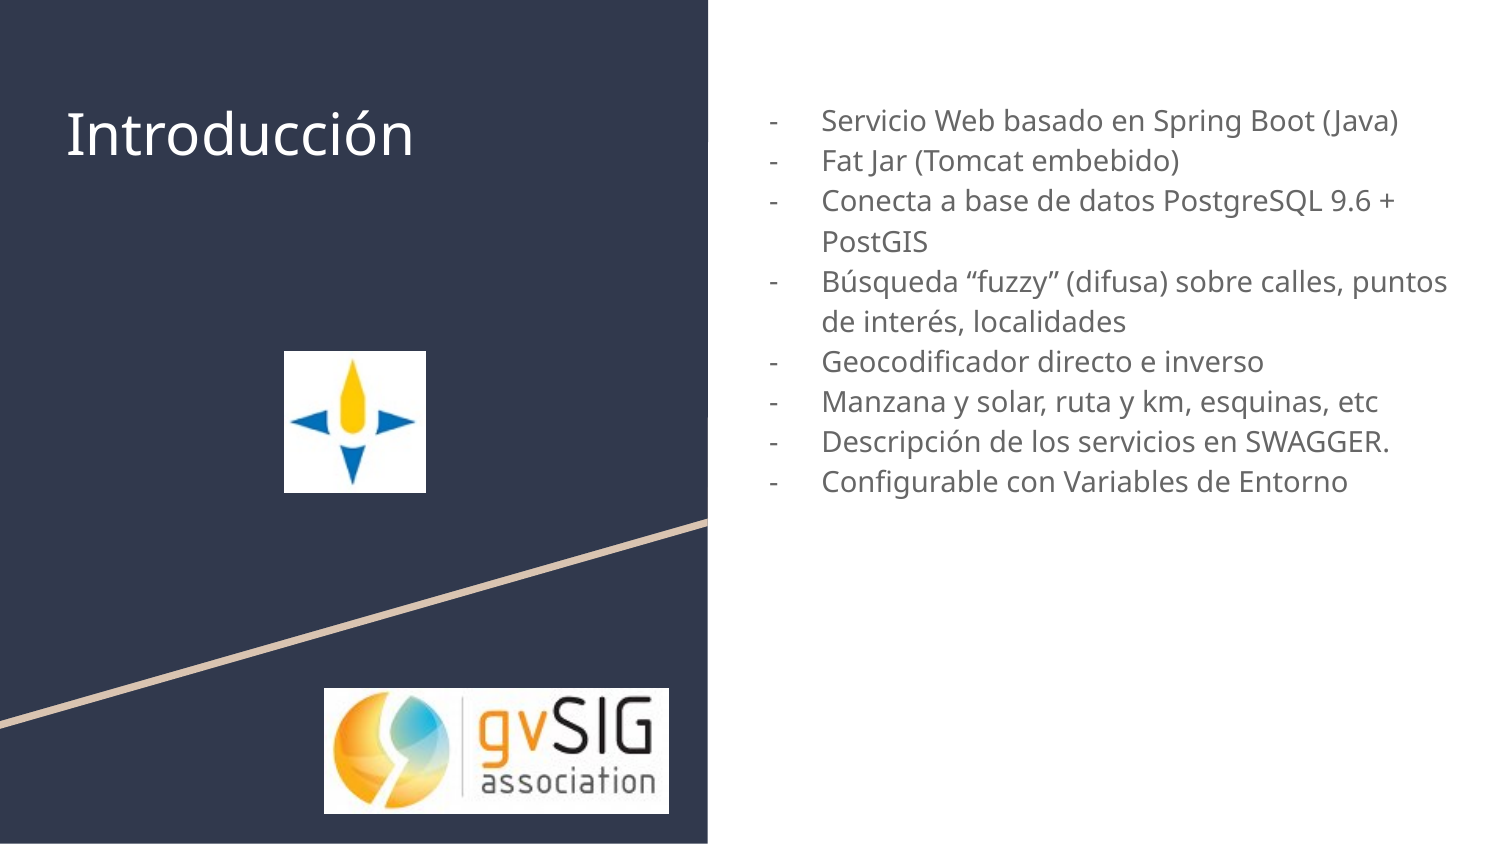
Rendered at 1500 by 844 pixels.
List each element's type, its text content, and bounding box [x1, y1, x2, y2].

picture [284, 351, 426, 493]
list Servicio Web basado en Spring Boot (Java) Fat Jar (Tomcat embebido) Conecta a base de datos PostgreSQL 9.6 + PostGIS Búsqueda “fuzzy” (difusa) sobre calles, puntos de interés, localidades Geocodificador directo e inverso Manzana y solar, ruta y km, esquinas, etc Descripción de los servicios en SWAGGER. Configurable con Variables de Entorno [731, 82, 1471, 755]
picture [324, 688, 669, 814]
title Introducción [51, 82, 660, 494]
